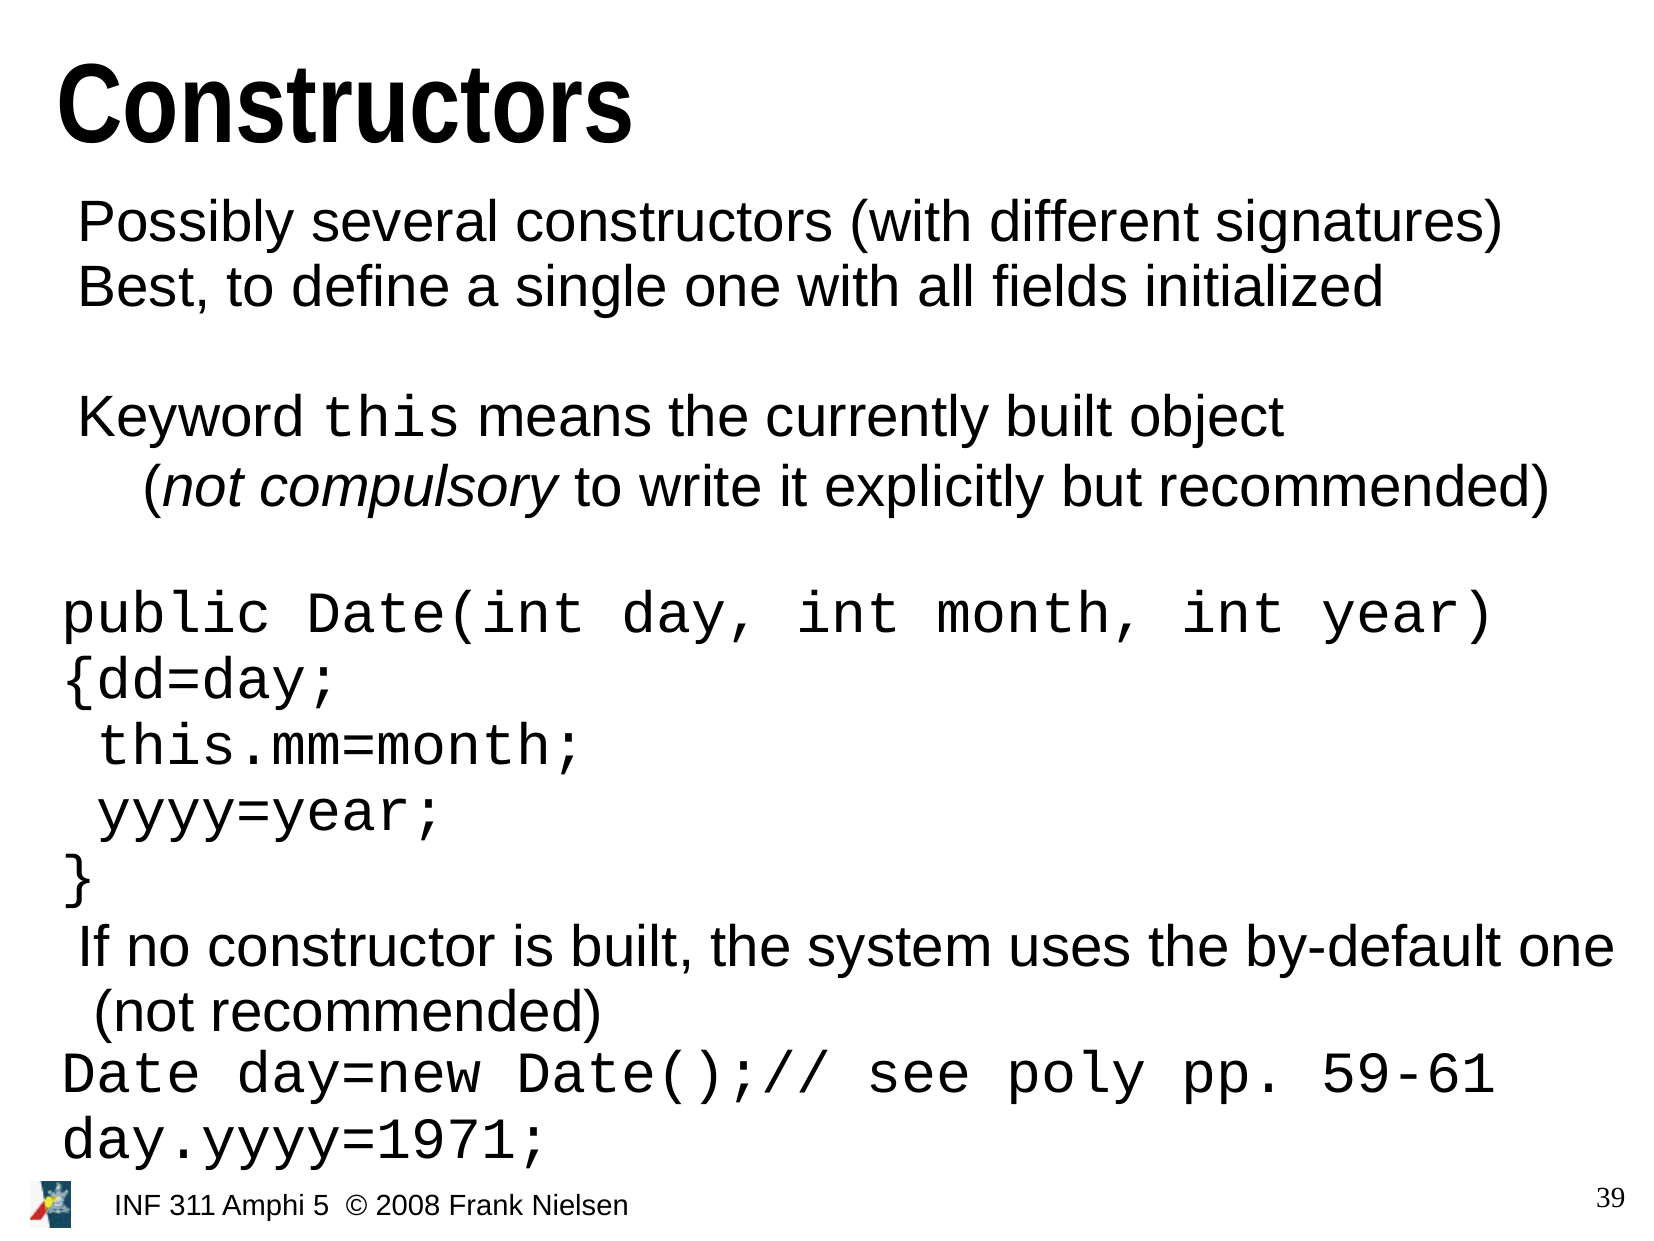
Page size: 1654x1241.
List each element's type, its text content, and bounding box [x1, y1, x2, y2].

text_box Possibly several constructors (with different signatures) Best, to define a single one with all fields initialized Keyword this means the currently built object (not compulsory to write it explicitly but recommended) public Date(int day, int month, int year) {dd=day; this.mm=month; yyyy=year; } If no constructor is built, the system uses the by-default one (not recommended) Date day=new Date();// see poly pp. 59-61 day.yyyy=1971; [46, 181, 1654, 1158]
text_box Constructors [41, 29, 650, 174]
picture [29, 1181, 71, 1228]
